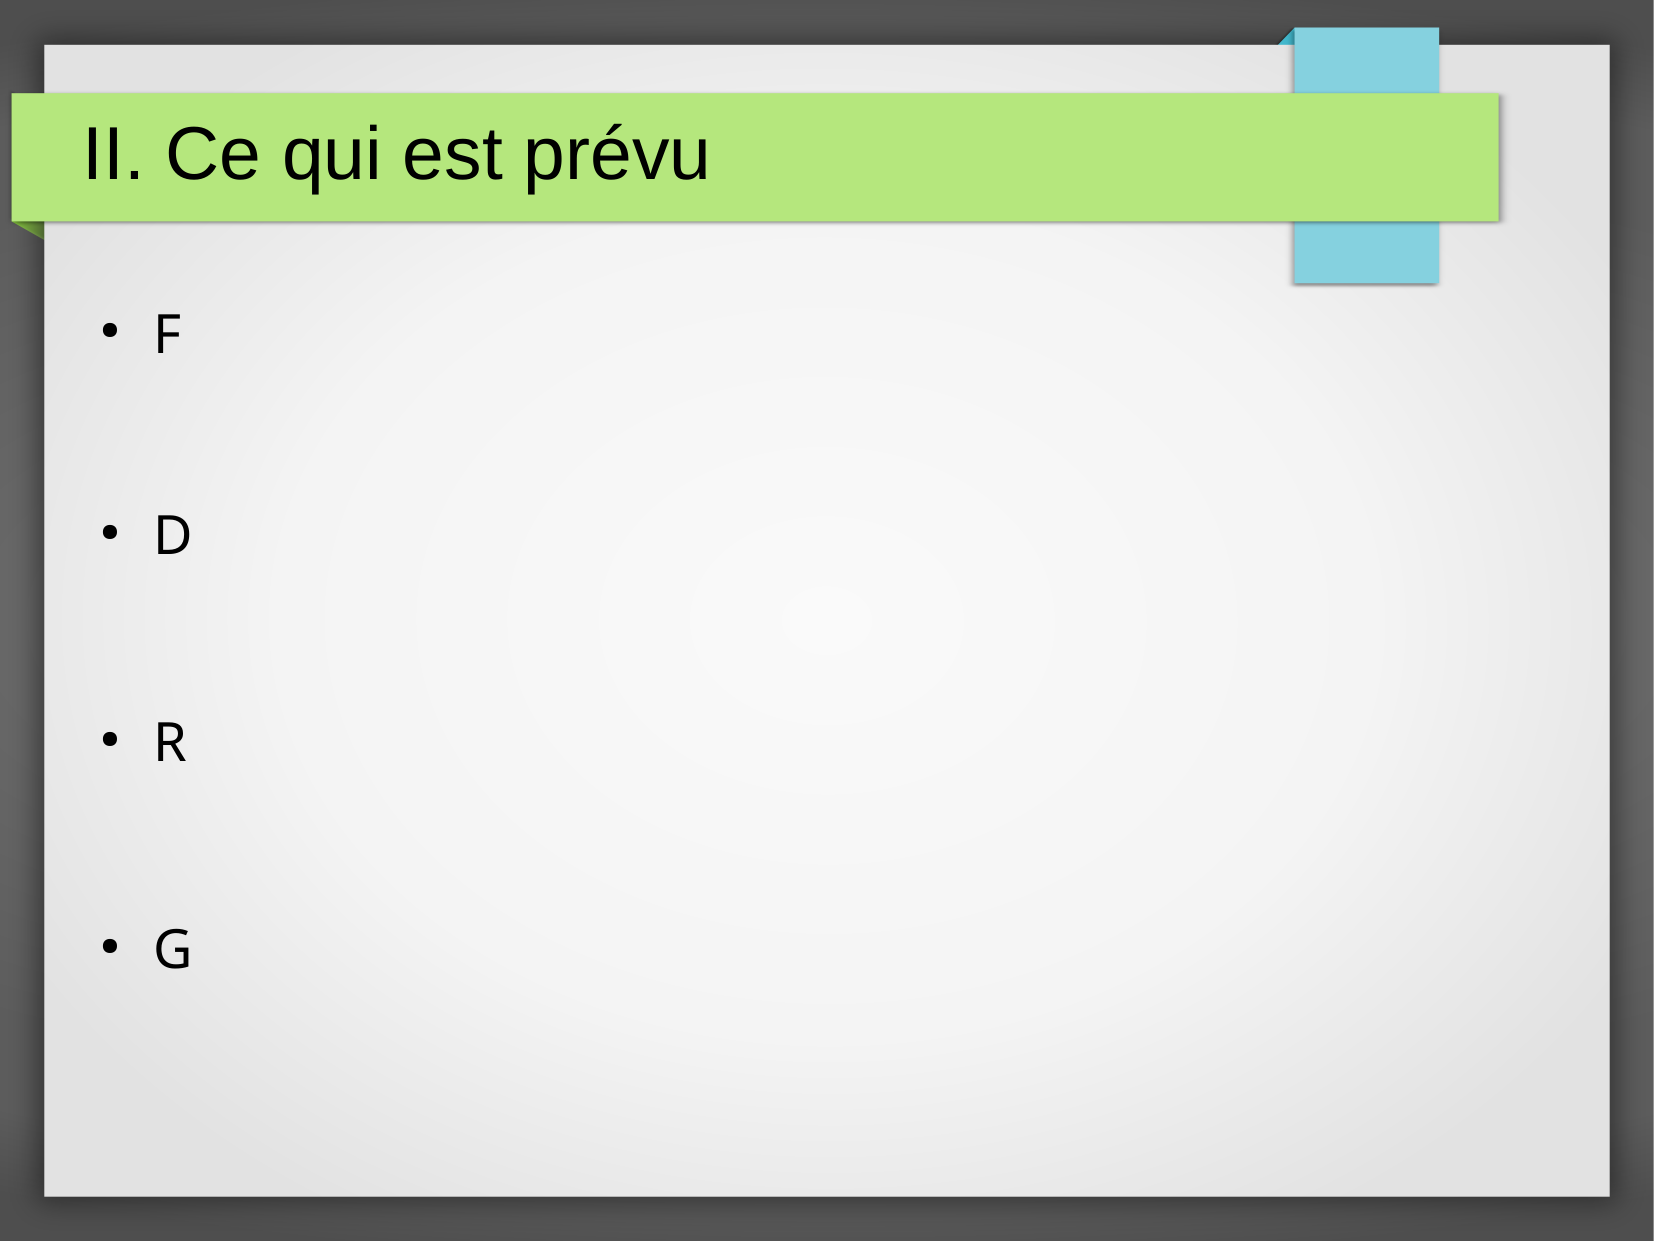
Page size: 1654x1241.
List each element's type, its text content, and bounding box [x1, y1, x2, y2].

picture [0, 0, 1654, 1241]
list F D R G [82, 295, 1571, 1015]
title II. Ce qui est prévu [82, 94, 1264, 213]
